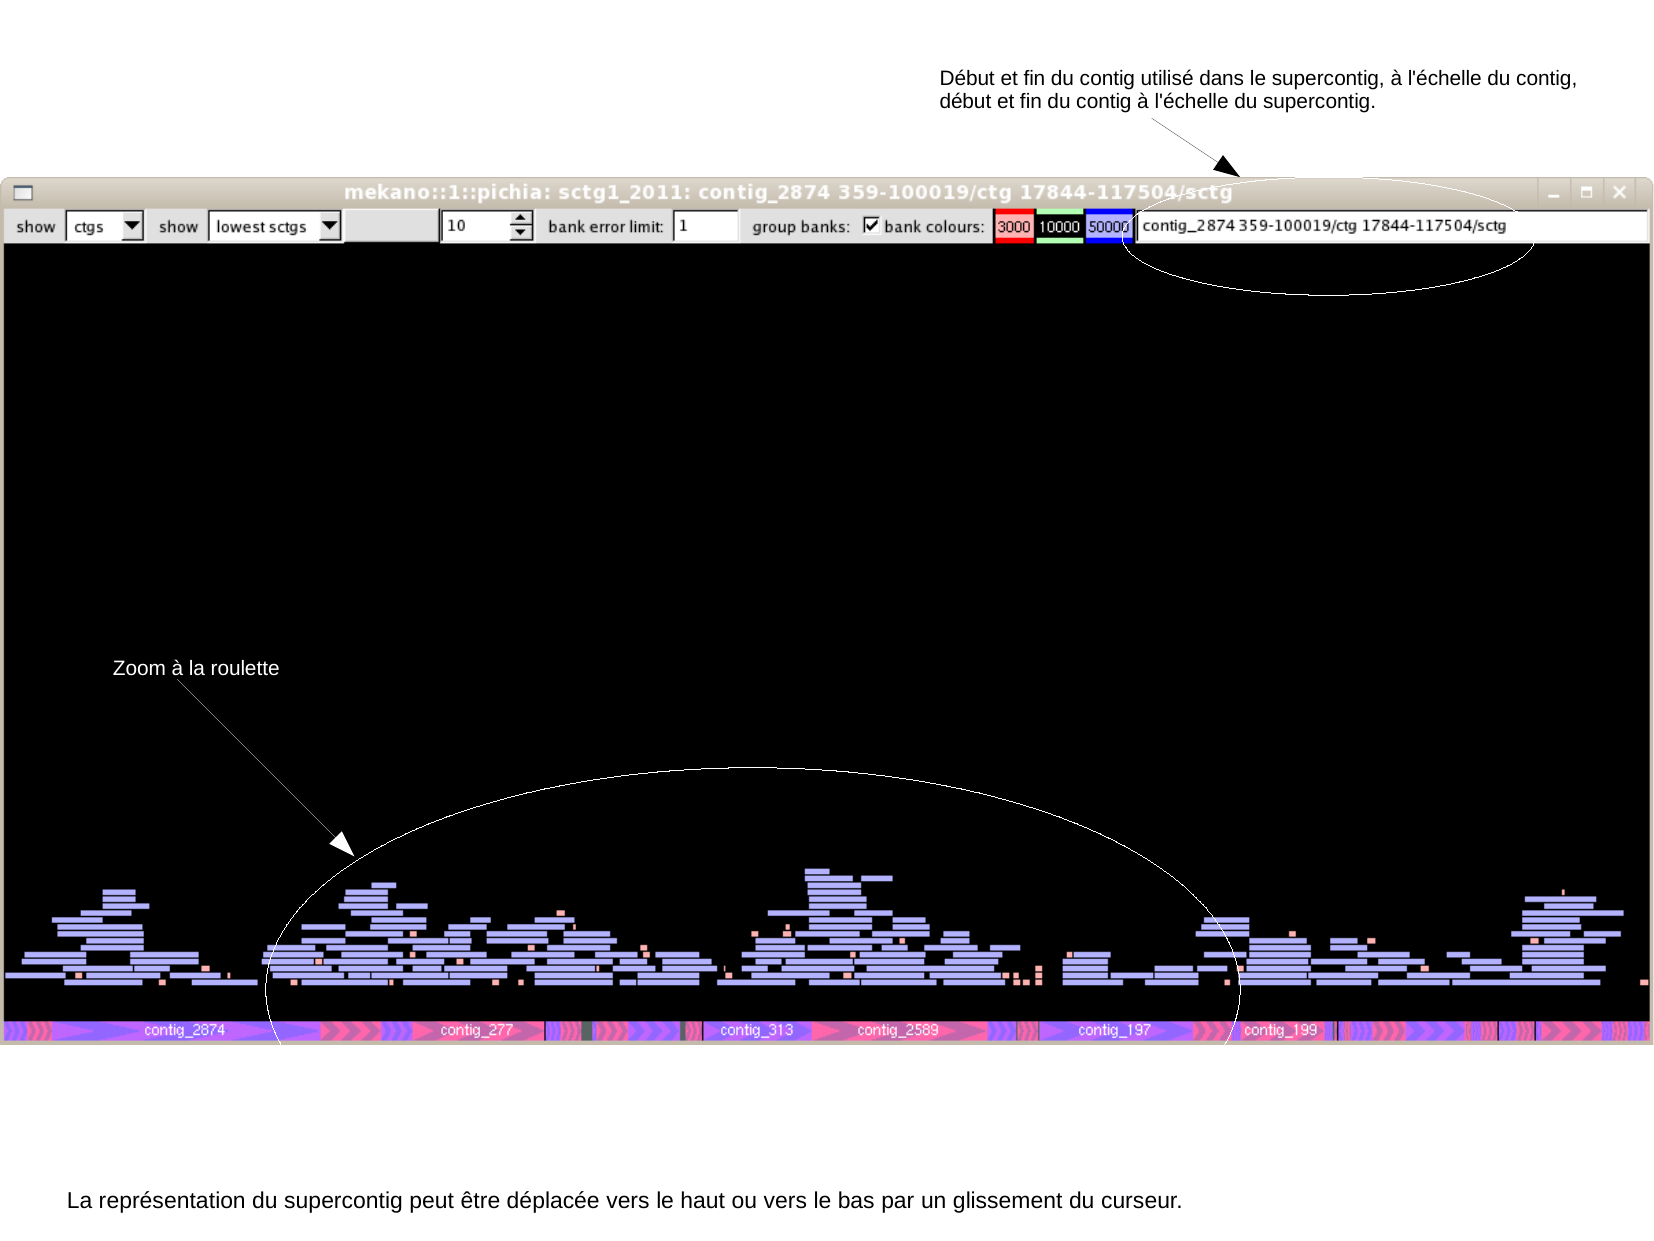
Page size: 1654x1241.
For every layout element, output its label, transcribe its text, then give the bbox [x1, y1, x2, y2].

text_box Début et fin du contig utilisé dans le supercontig, à l'échelle du contig, début et fin du contig à l'échelle du supercontig. [924, 59, 1603, 121]
picture [0, 177, 1654, 1045]
text_box La représentation du supercontig peut être déplacée vers le haut ou vers le bas par un glissement du curseur. [52, 1180, 1200, 1221]
text_box Zoom à la roulette [98, 649, 296, 688]
